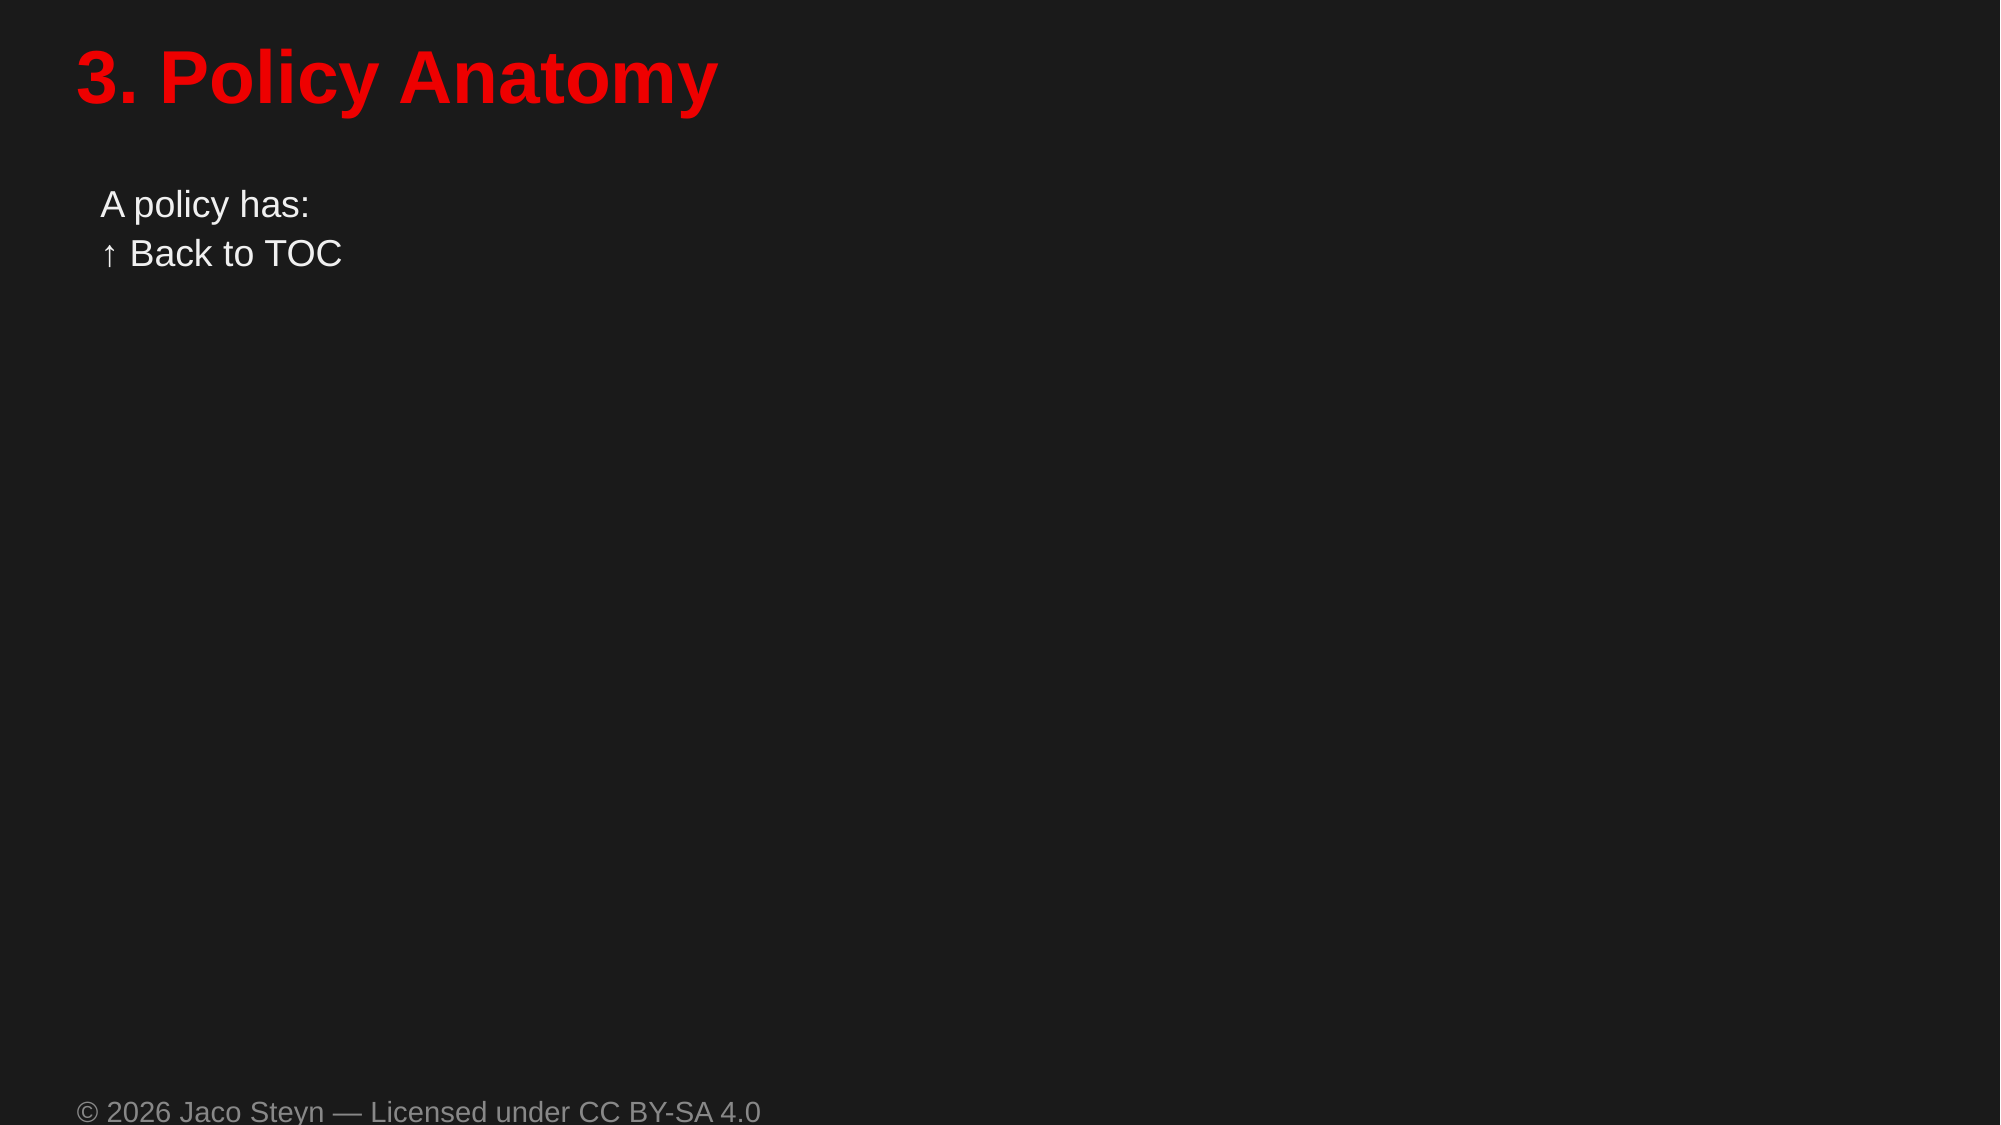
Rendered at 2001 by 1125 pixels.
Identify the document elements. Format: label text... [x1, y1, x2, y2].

text_box 3. Policy Anatomy [59, 23, 1942, 154]
text_box © 2026 Jaco Steyn — Licensed under CC BY-SA 4.0 [59, 1083, 1942, 1120]
text_box A policy has: ↑ Back to TOC [59, 171, 1942, 1083]
